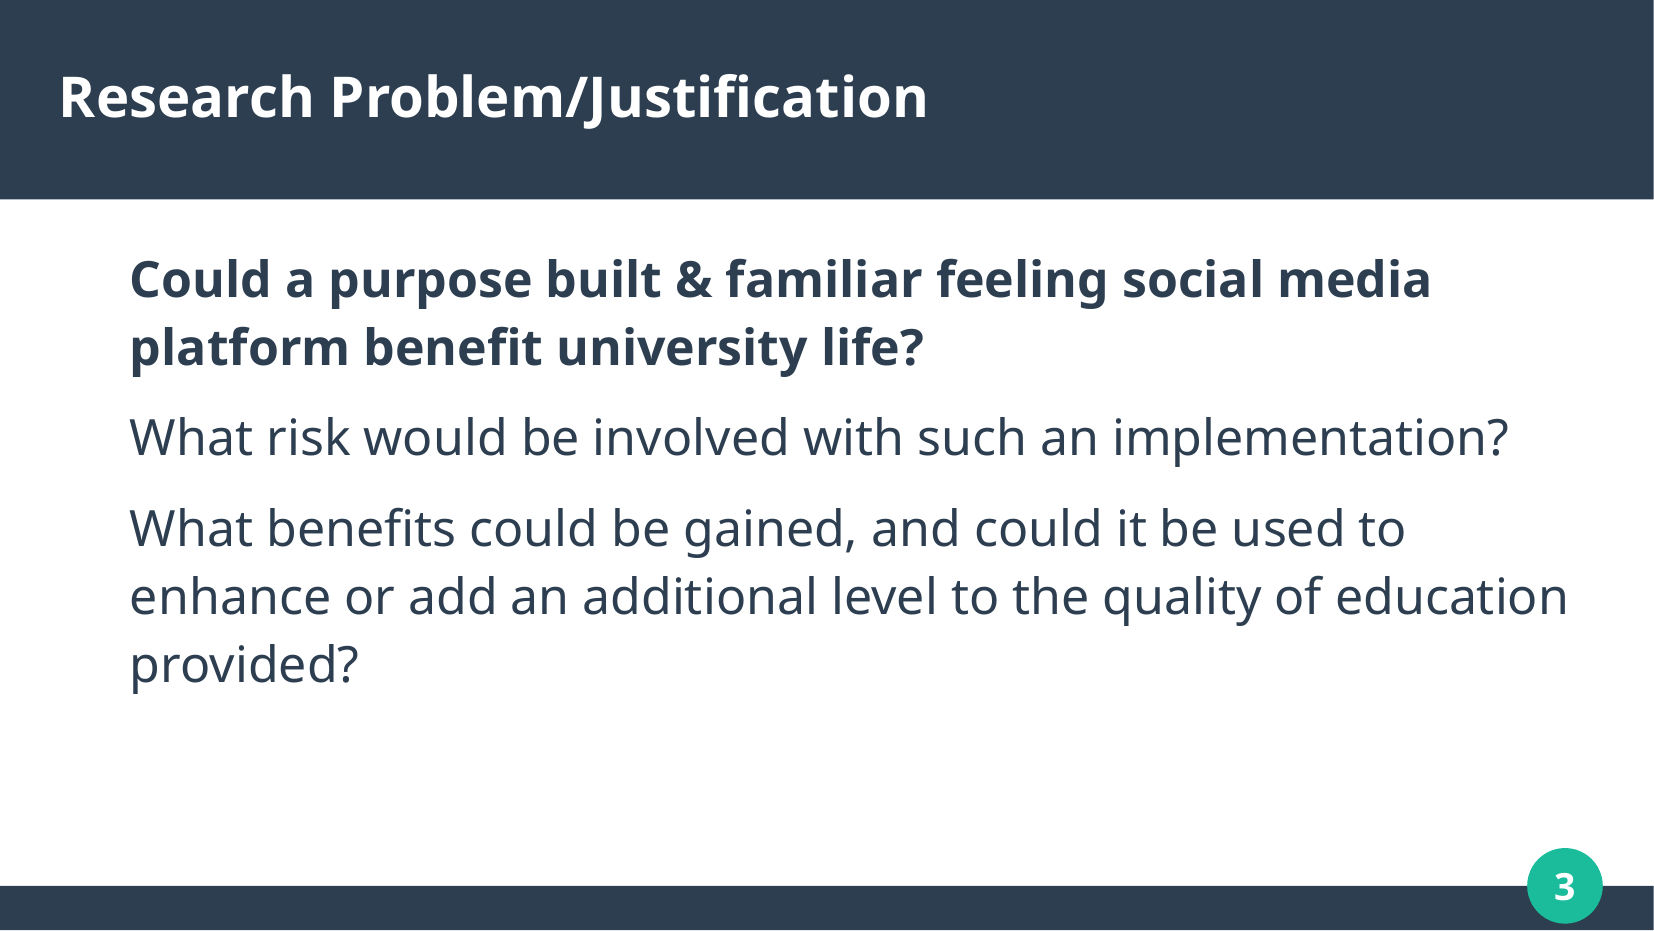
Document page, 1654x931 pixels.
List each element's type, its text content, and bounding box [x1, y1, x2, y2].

list Could a purpose built & familiar feeling social media platform benefit university life? What risk would be involved with such an implementation? What benefits could be gained, and could it be used to enhance or add an additional level to the quality of education provided? [59, 243, 1595, 864]
title Research Problem/Justification [59, 37, 1595, 156]
